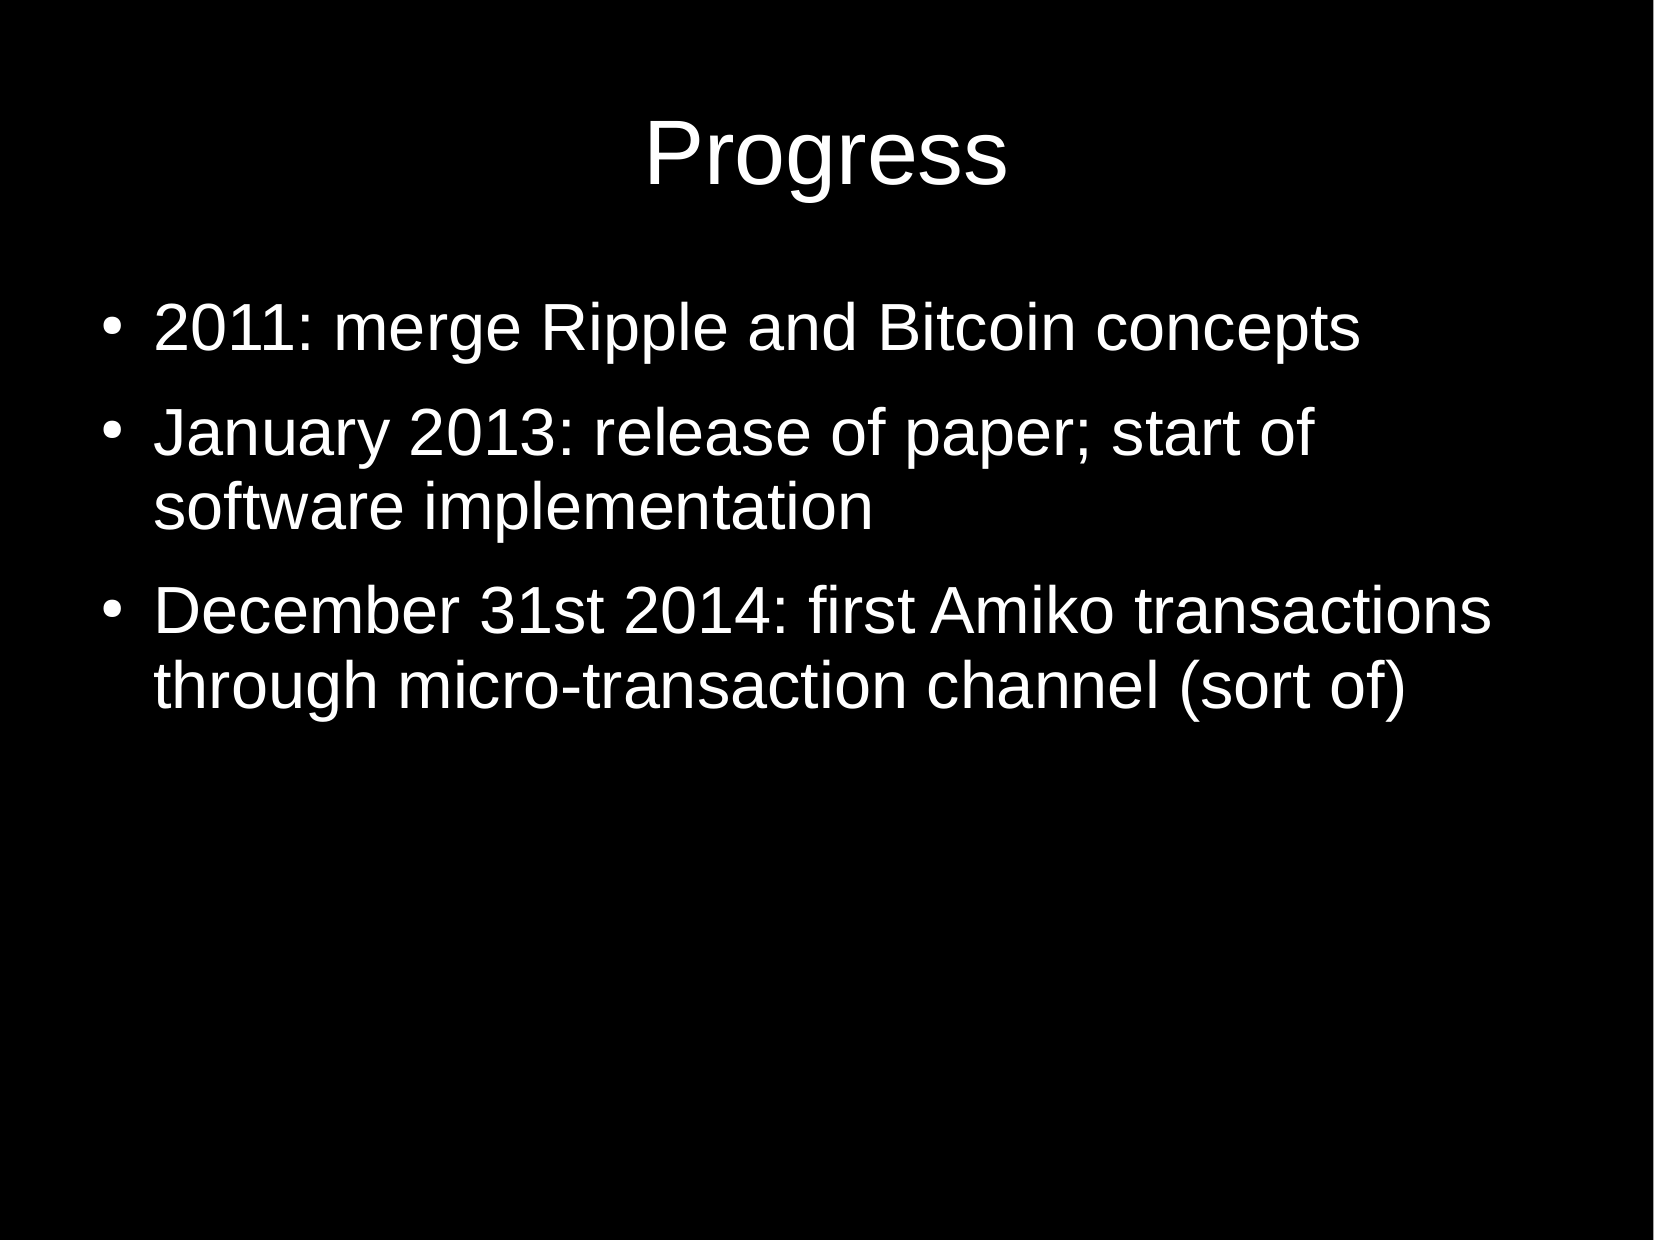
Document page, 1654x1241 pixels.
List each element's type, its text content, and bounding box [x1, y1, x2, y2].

list 2011: merge Ripple and Bitcoin concepts January 2013: release of paper; start of software implementation December 31st 2014: first Amiko transactions through micro-transaction channel (sort of) [82, 290, 1538, 1010]
title Progress [82, 49, 1571, 257]
